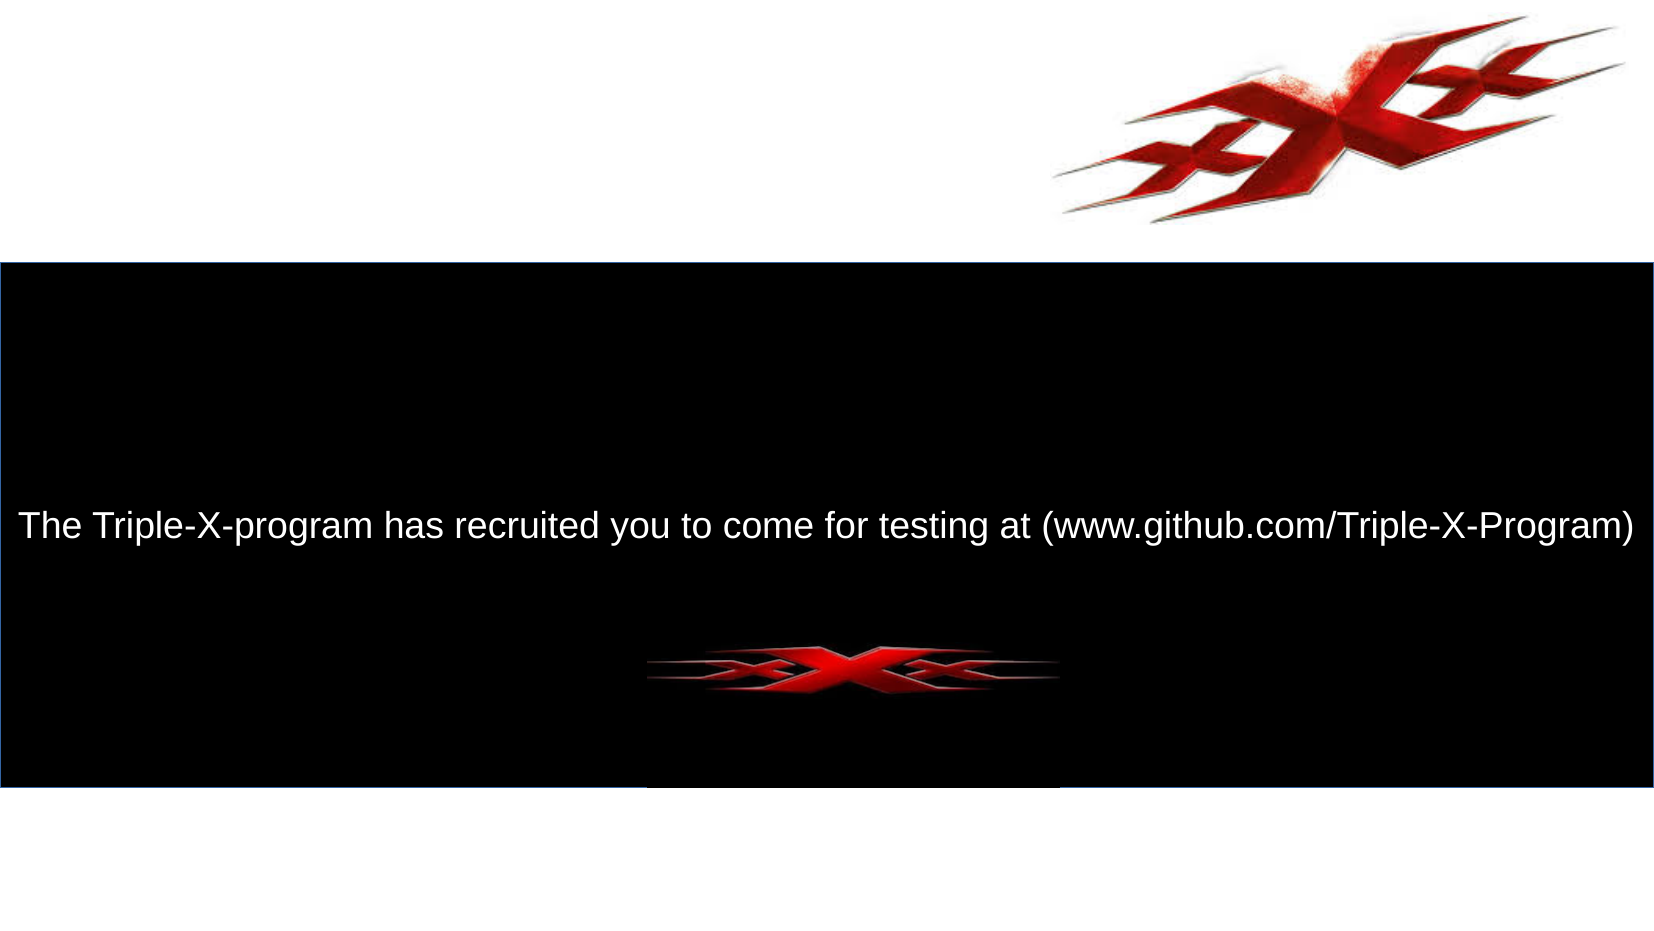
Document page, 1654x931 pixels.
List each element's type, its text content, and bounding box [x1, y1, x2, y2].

picture [647, 562, 1060, 788]
text_box The Triple-X-program has recruited you to come for testing at (www.github.com/Triple-X-Program) [0, 262, 1654, 788]
picture [1050, 12, 1629, 226]
